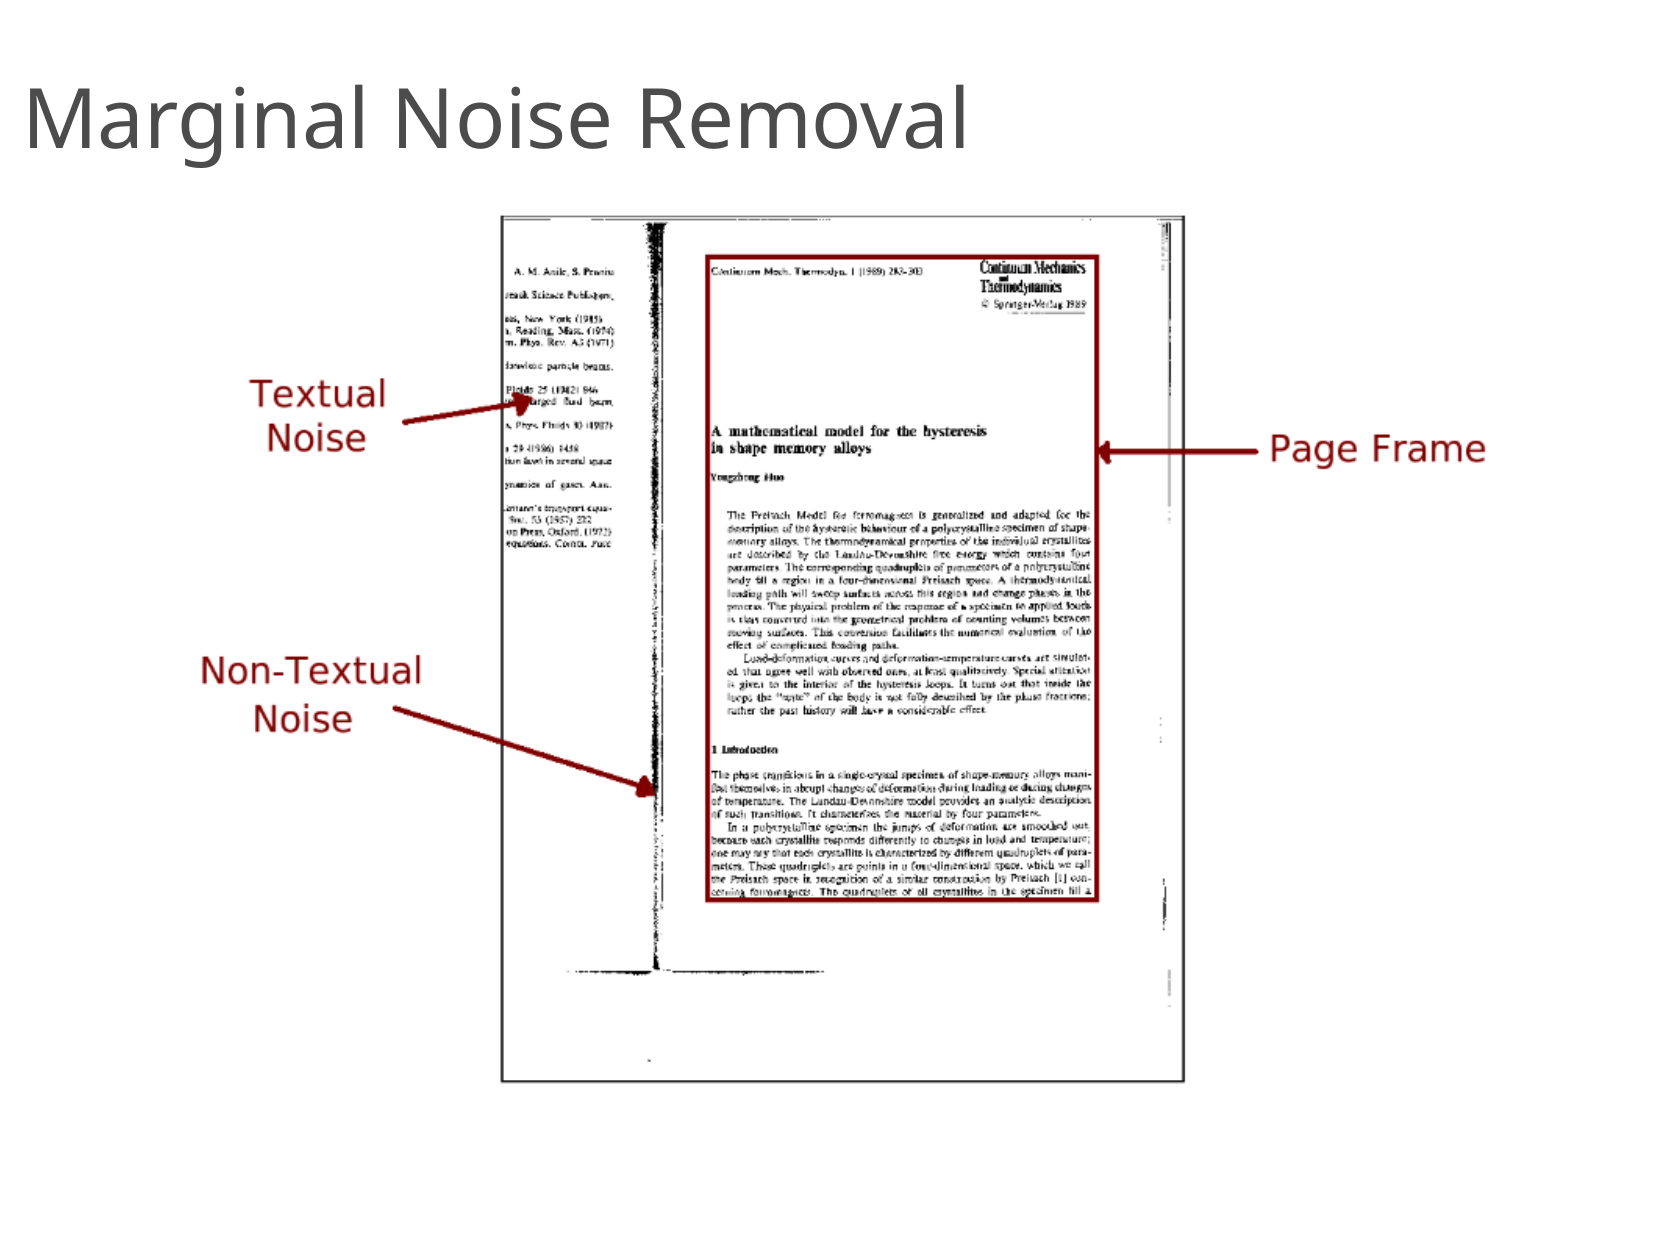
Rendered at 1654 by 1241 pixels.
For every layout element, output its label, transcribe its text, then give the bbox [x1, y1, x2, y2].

title Marginal Noise Removal [22, 26, 1654, 205]
picture [168, 180, 1493, 1090]
